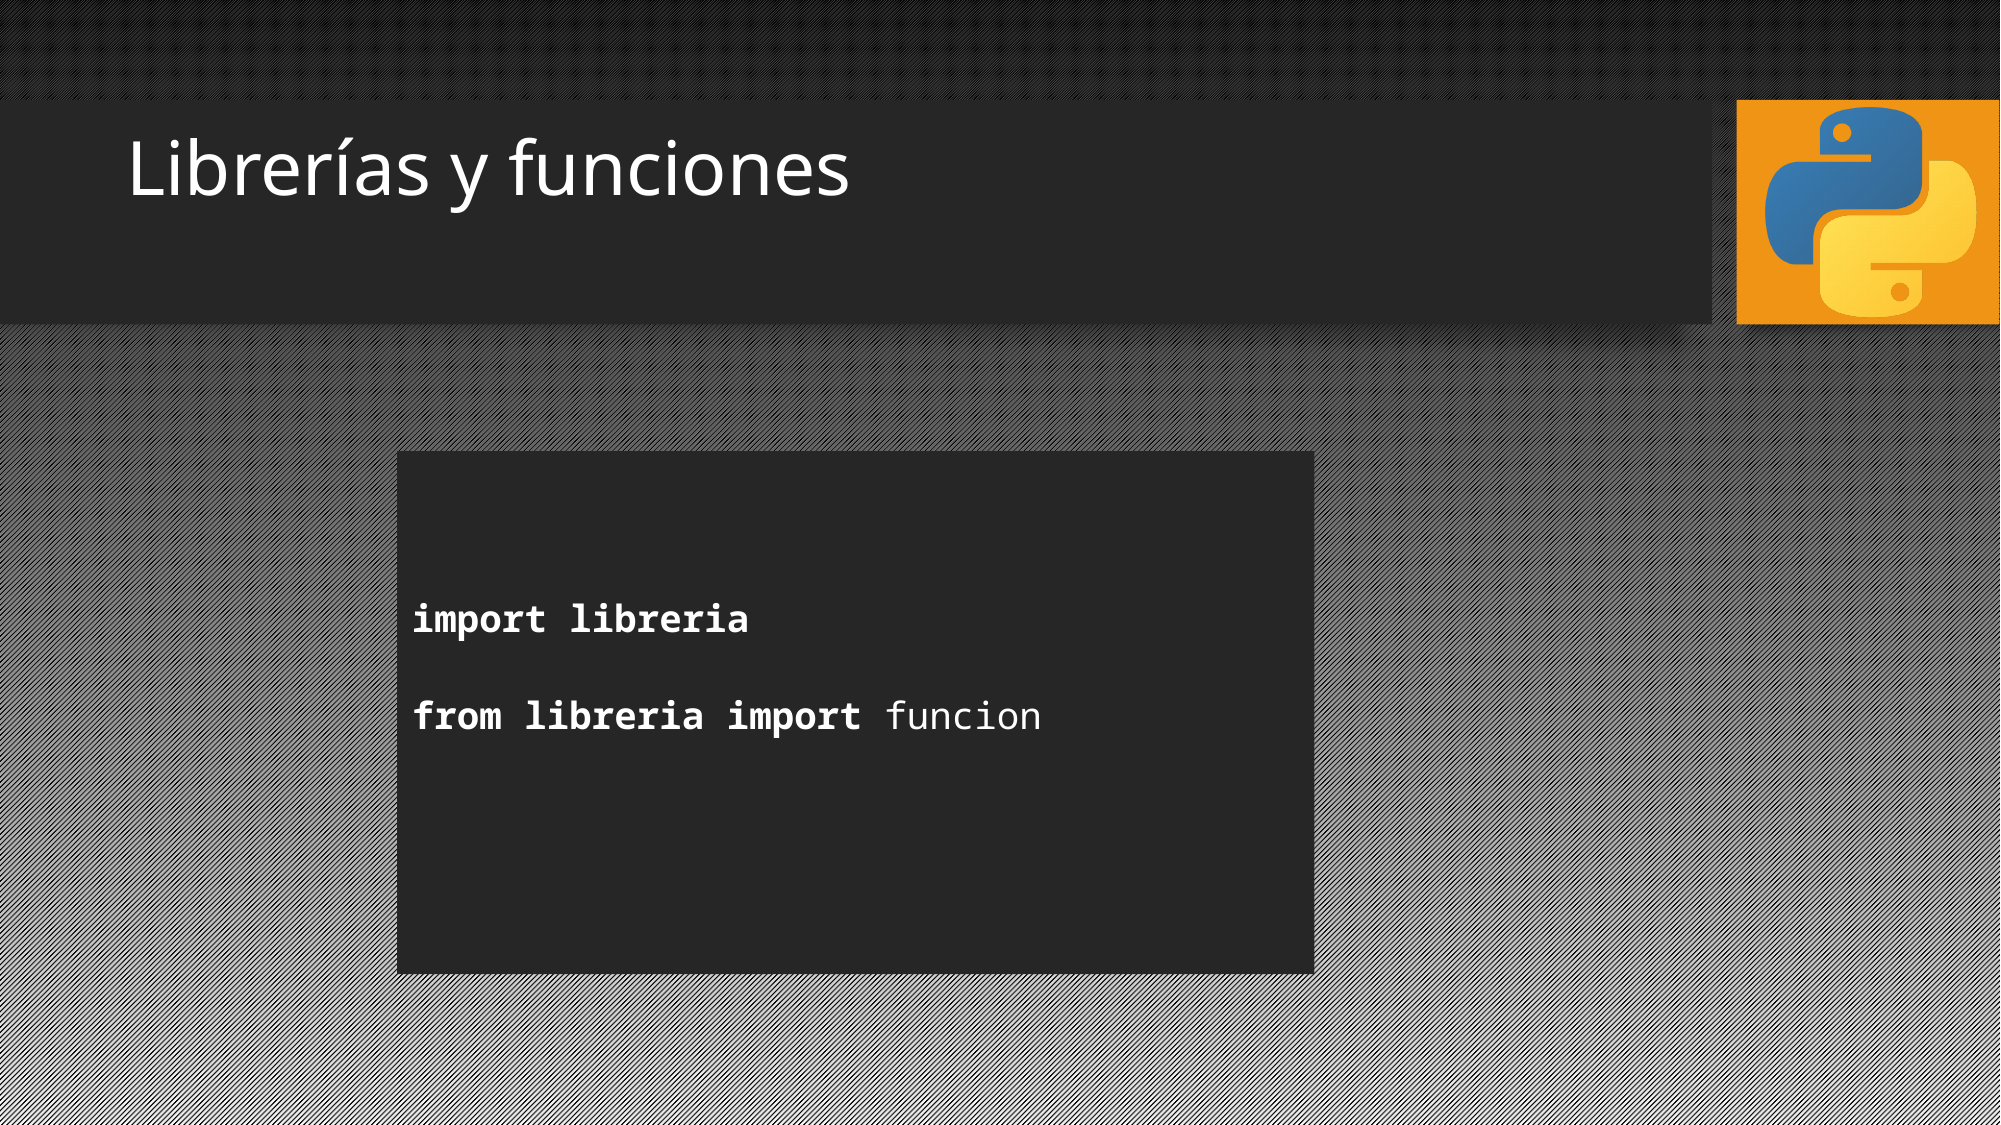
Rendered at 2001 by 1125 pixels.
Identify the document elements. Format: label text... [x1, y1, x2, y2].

picture [0, 0, 2000, 1125]
picture [1765, 107, 1977, 318]
title Librerías y funciones [111, 123, 1689, 301]
list [111, 383, 1879, 1078]
text_box import libreria from libreria import funcion [397, 451, 1315, 975]
